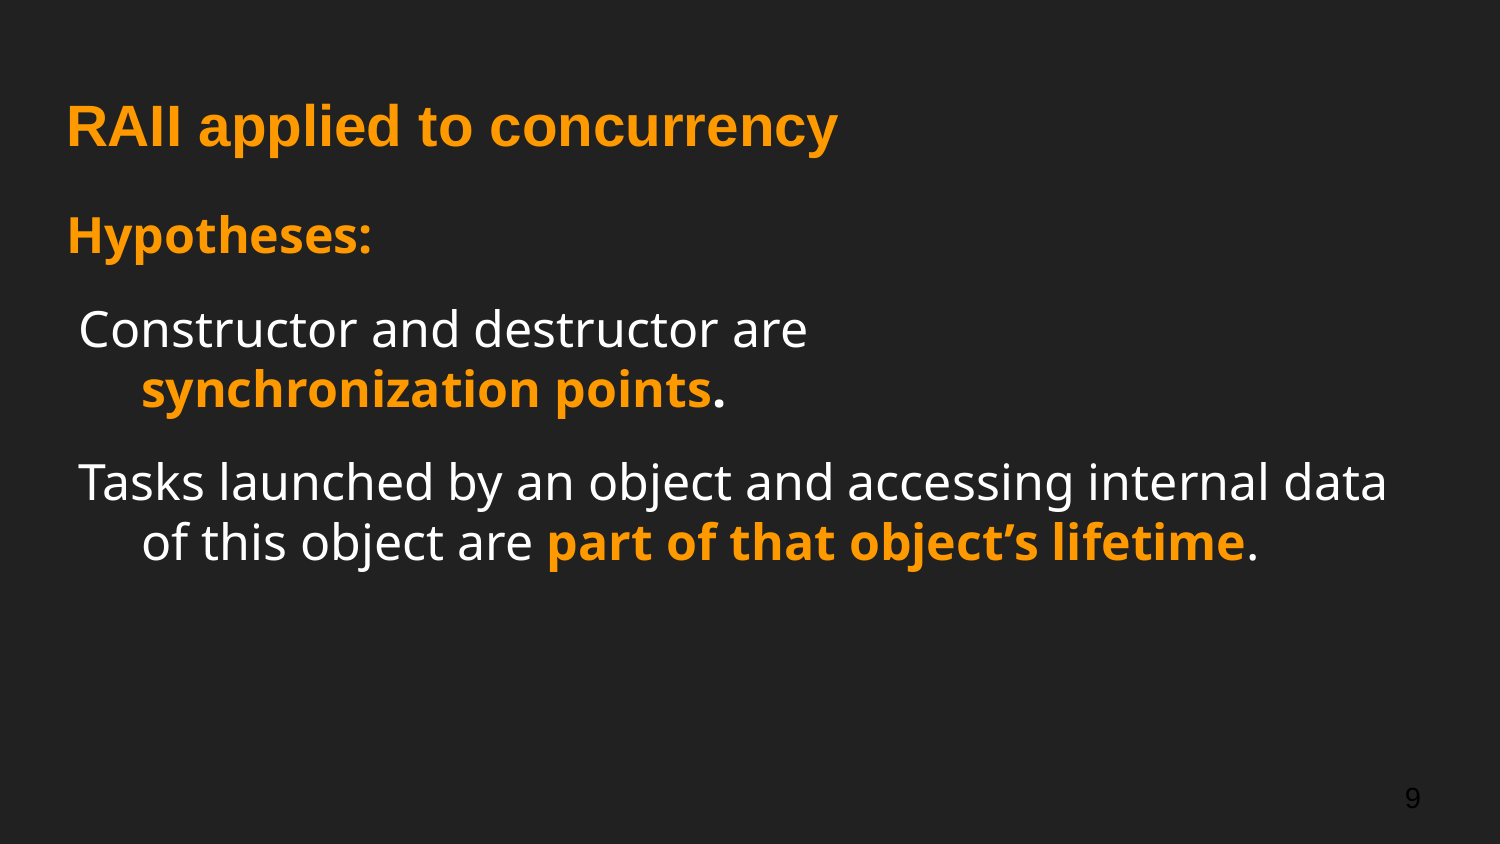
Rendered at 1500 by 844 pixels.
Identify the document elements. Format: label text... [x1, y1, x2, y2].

list Hypotheses: Constructor and destructor are synchronization points. Tasks launched by an object and accessing internal data of this object are part of that object’s lifetime. [51, 189, 1449, 750]
slide_number <number> [1389, 764, 1480, 830]
title RAII applied to concurrency [51, 72, 1449, 167]
